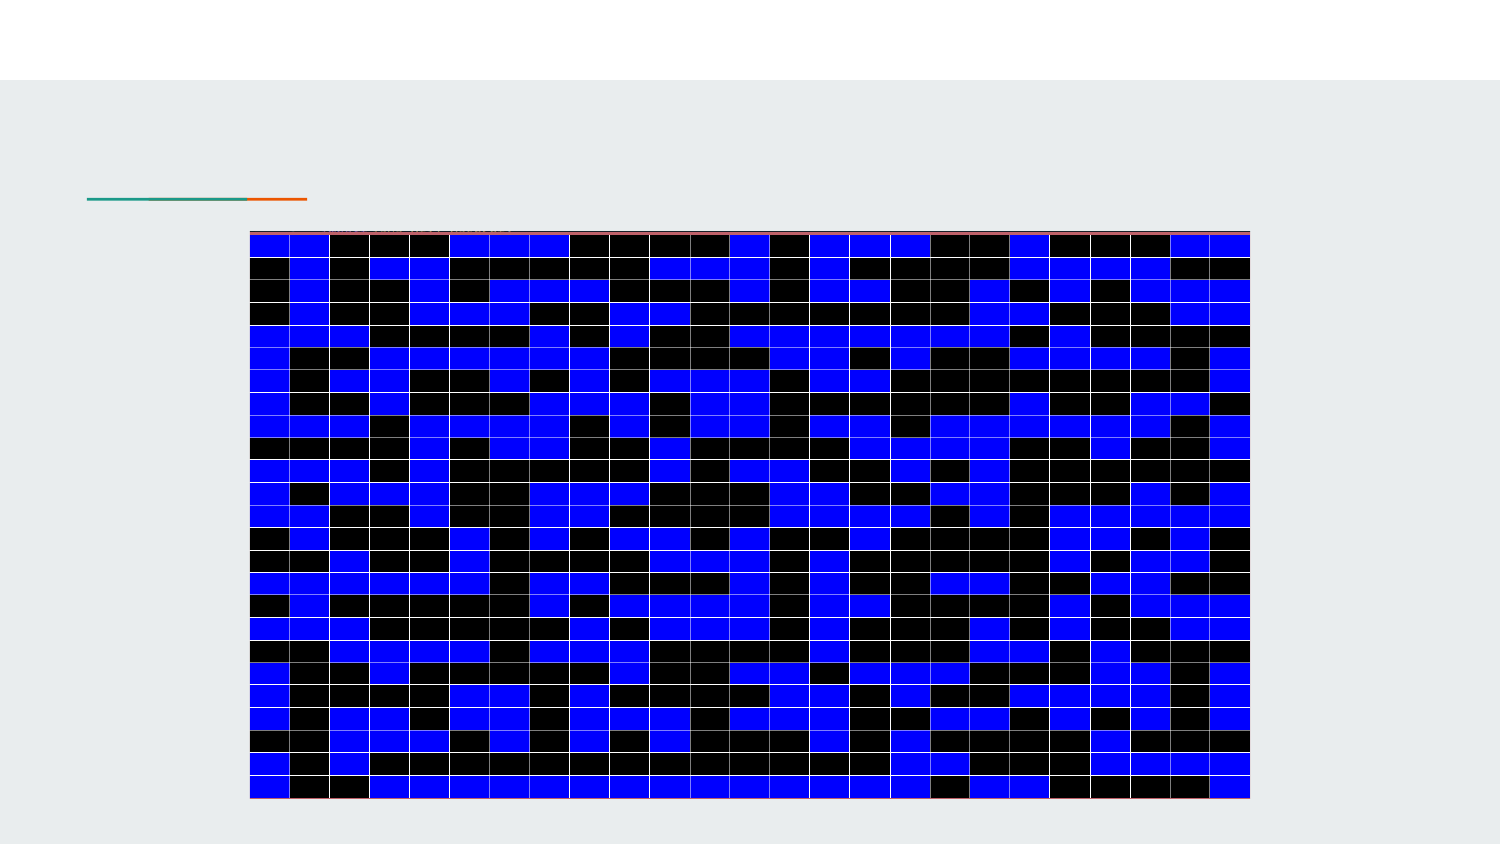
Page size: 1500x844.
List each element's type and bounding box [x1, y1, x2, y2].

picture [249, 231, 1251, 799]
